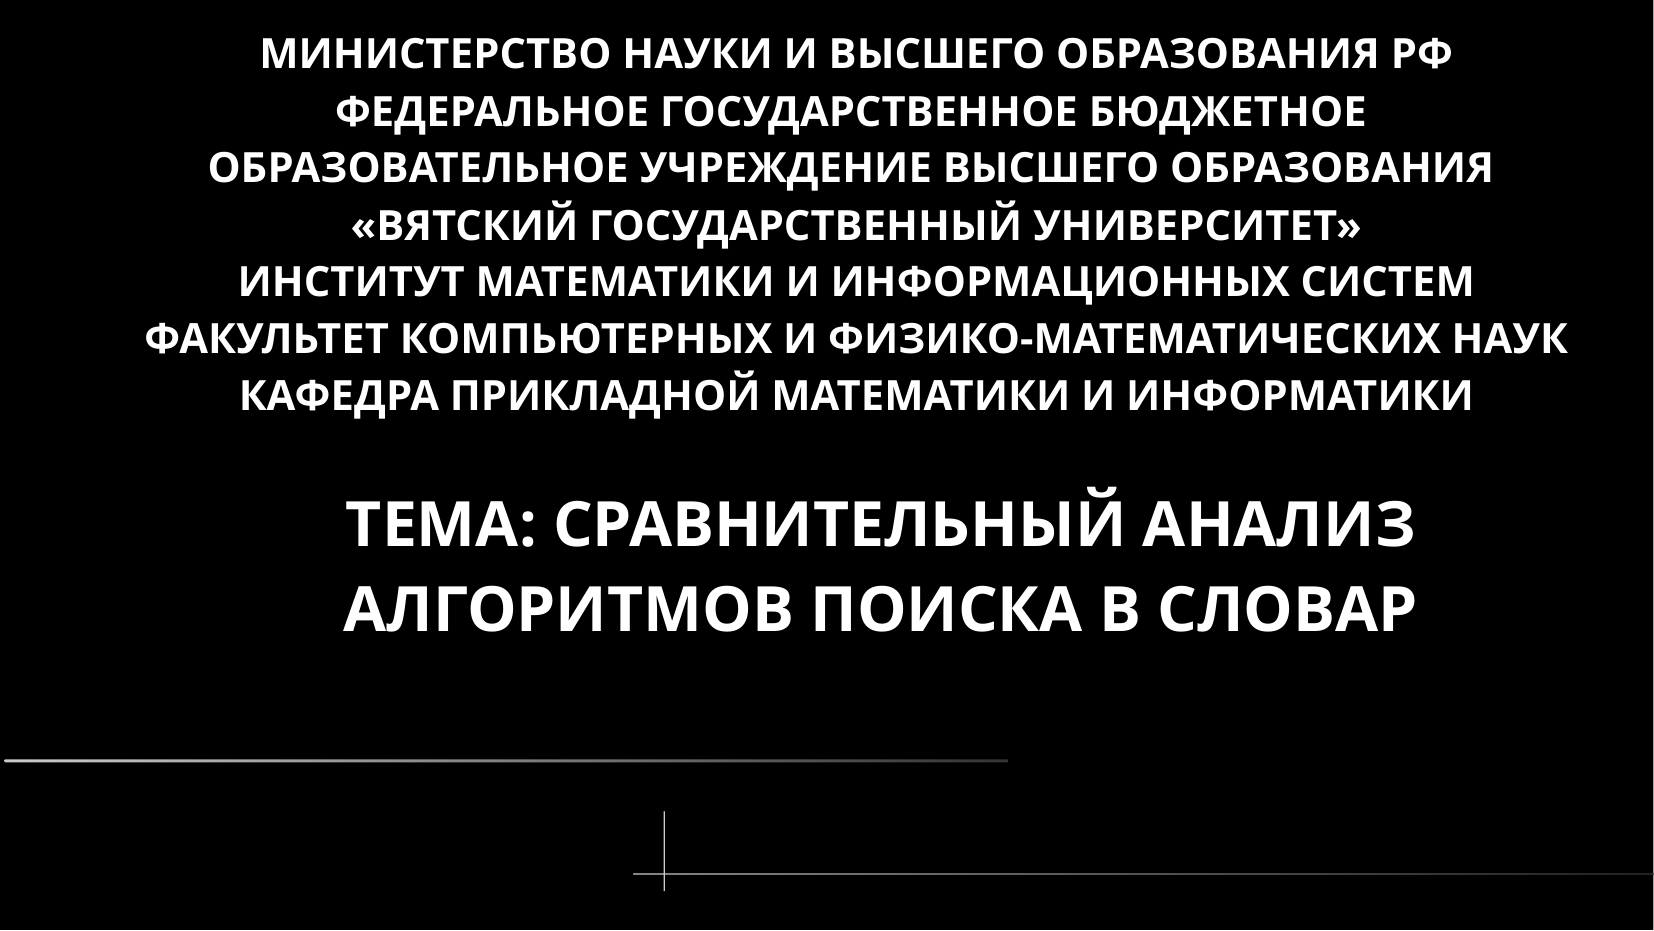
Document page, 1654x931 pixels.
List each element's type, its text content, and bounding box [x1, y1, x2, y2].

text_box Тема: Сравнительный анализ алгоритмов поиска в словар [167, 472, 1595, 680]
title МИНИСТЕРСТВО НАУКИ И ВЫСШЕГО ОБРАЗОВАНИЯ РФ ФЕДЕРАЛЬНОЕ ГОСУДАРСТВЕННОЕ БЮДЖЕТНОЕ ОБРАЗОВАТЕЛЬНОЕ УЧРЕЖДЕНИЕ ВЫСШЕГО ОБРАЗОВАНИЯ «ВЯТСКИЙ ГОСУДАРСТВЕННЫЙ УНИВЕРСИТЕТ» Институт математики и информационных систем ФАКУЛЬТЕТ КОМПЬЮТЕРНЫХ И ФИЗИКО-МАТЕМАТИЧЕСКИХ НАУК КАФЕДРА ПРИКЛАДНОЙ МАТЕМАТИКИ И ИНФОРМАТИКИ [118, 59, 1595, 389]
